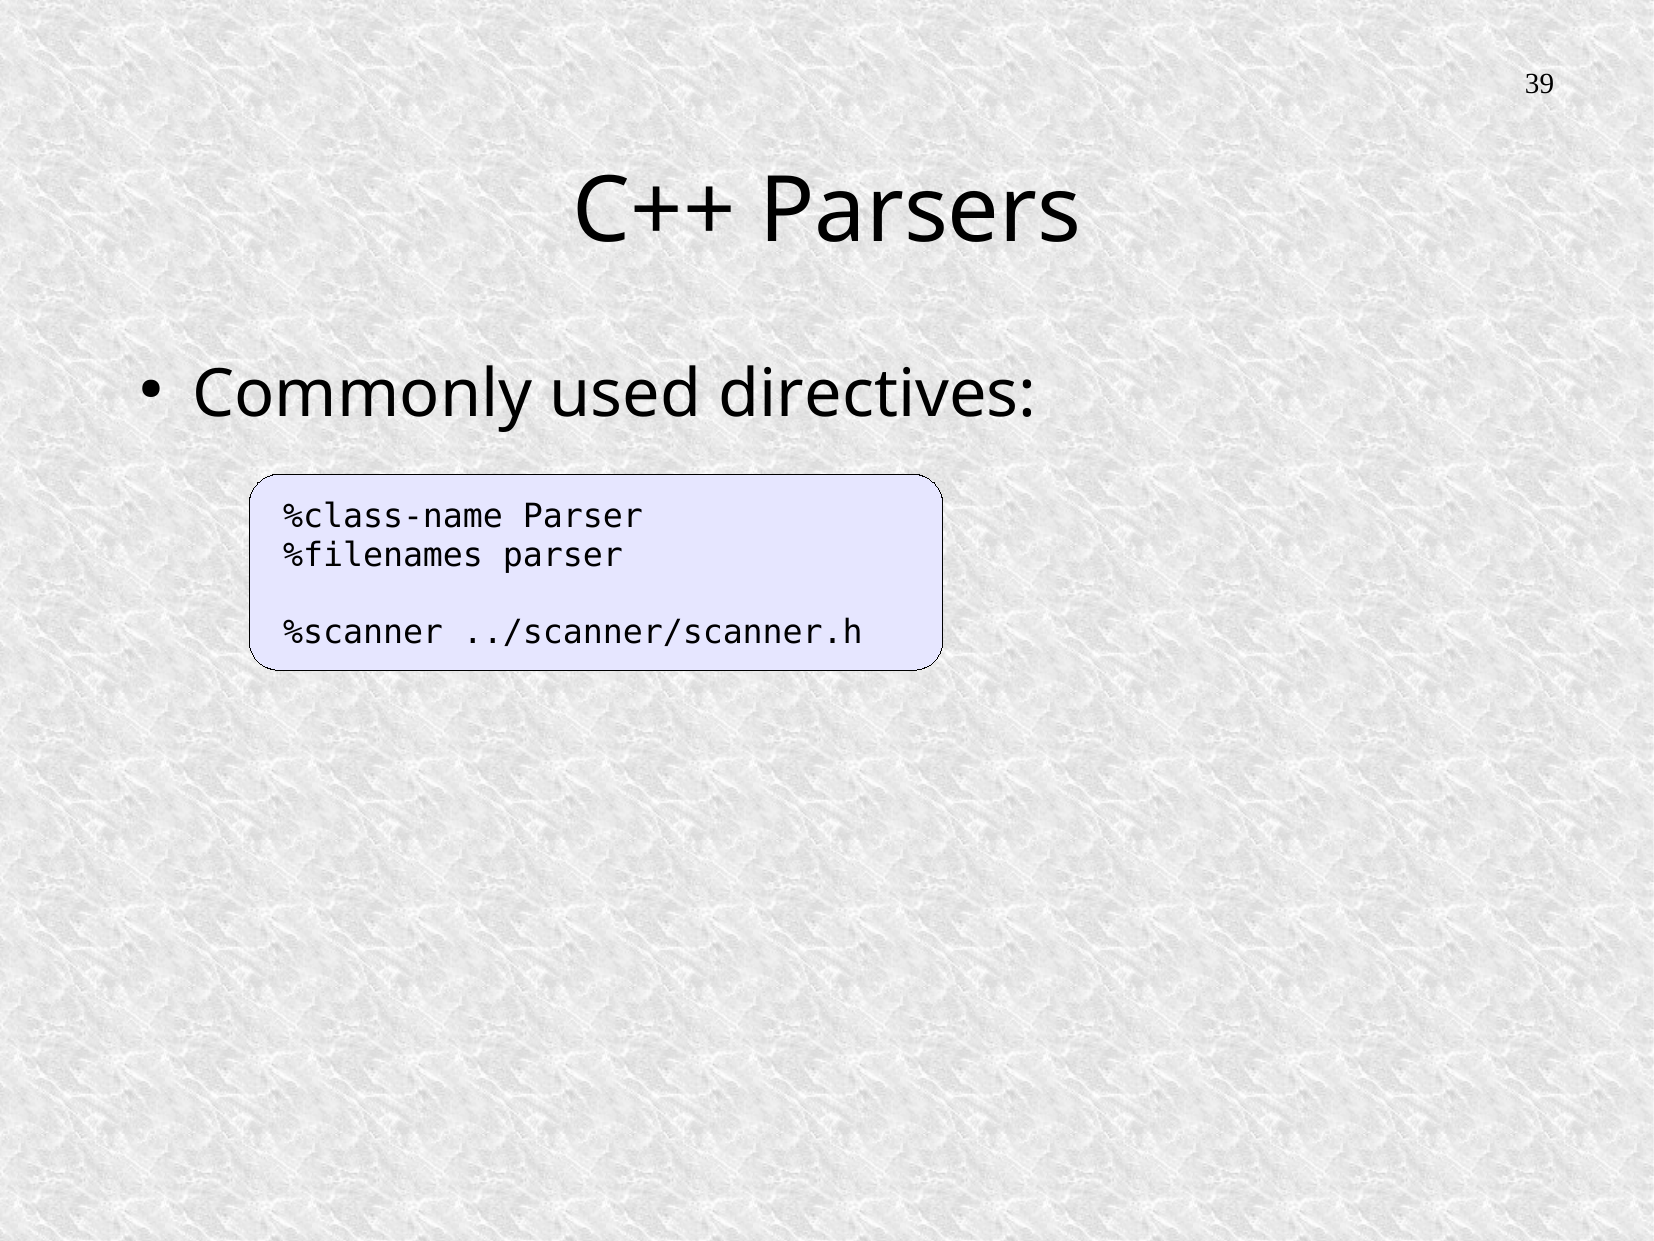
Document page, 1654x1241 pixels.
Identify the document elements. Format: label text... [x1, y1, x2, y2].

title C++ Parsers [121, 102, 1534, 311]
text_box %class-name Parser %filenames parser %scanner ../scanner/scanner.h [283, 497, 972, 762]
picture [0, 0, 1654, 1241]
list Commonly used directives: [121, 344, 1534, 1236]
